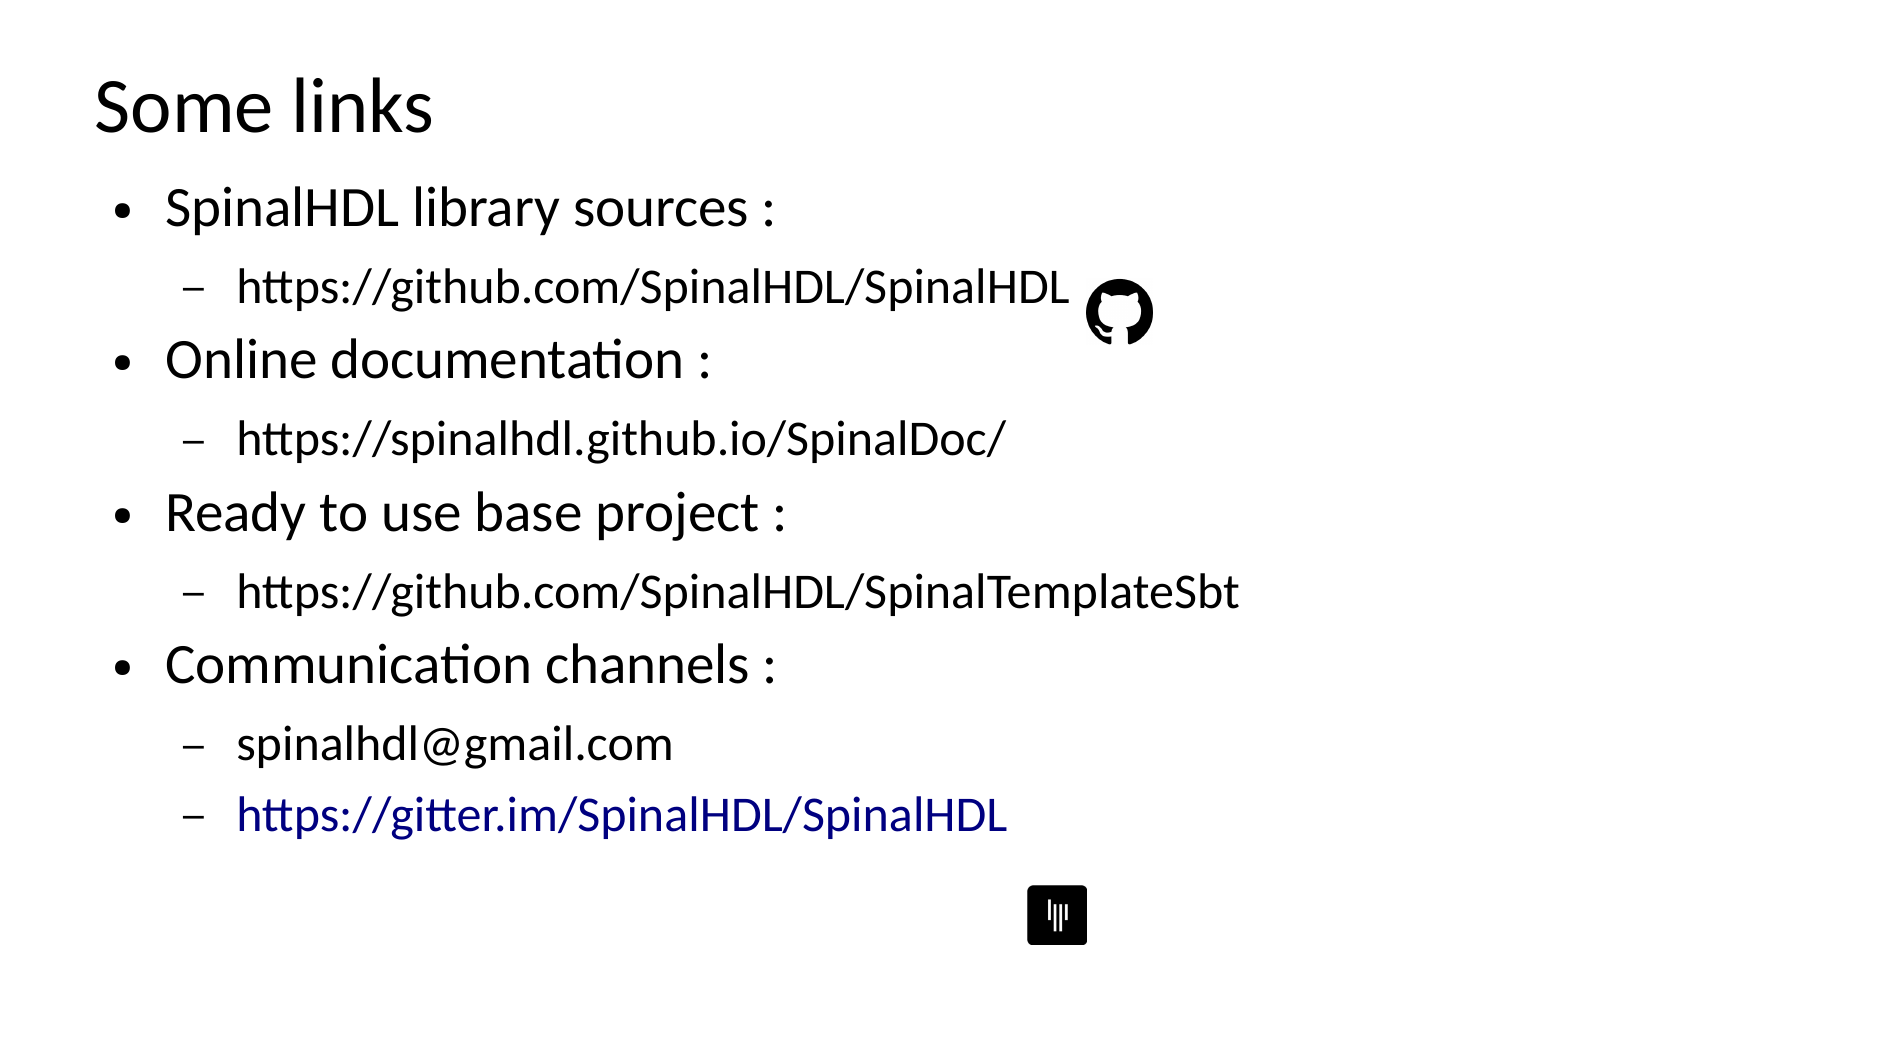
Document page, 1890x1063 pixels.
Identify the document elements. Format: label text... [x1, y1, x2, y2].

title Some links [94, 24, 1796, 183]
picture [1027, 885, 1087, 945]
list SpinalHDL library sources : https://github.com/SpinalHDL/SpinalHDL Online documentation : https://spinalhdl.github.io/SpinalDoc/ Ready to use base project : https://github.com/SpinalHDL/SpinalTemplateSbt Communication channels : spinalhdl@gmail.com https://gitter.im/SpinalHDL/SpinalHDL [94, 183, 1796, 1030]
picture [1086, 278, 1153, 345]
